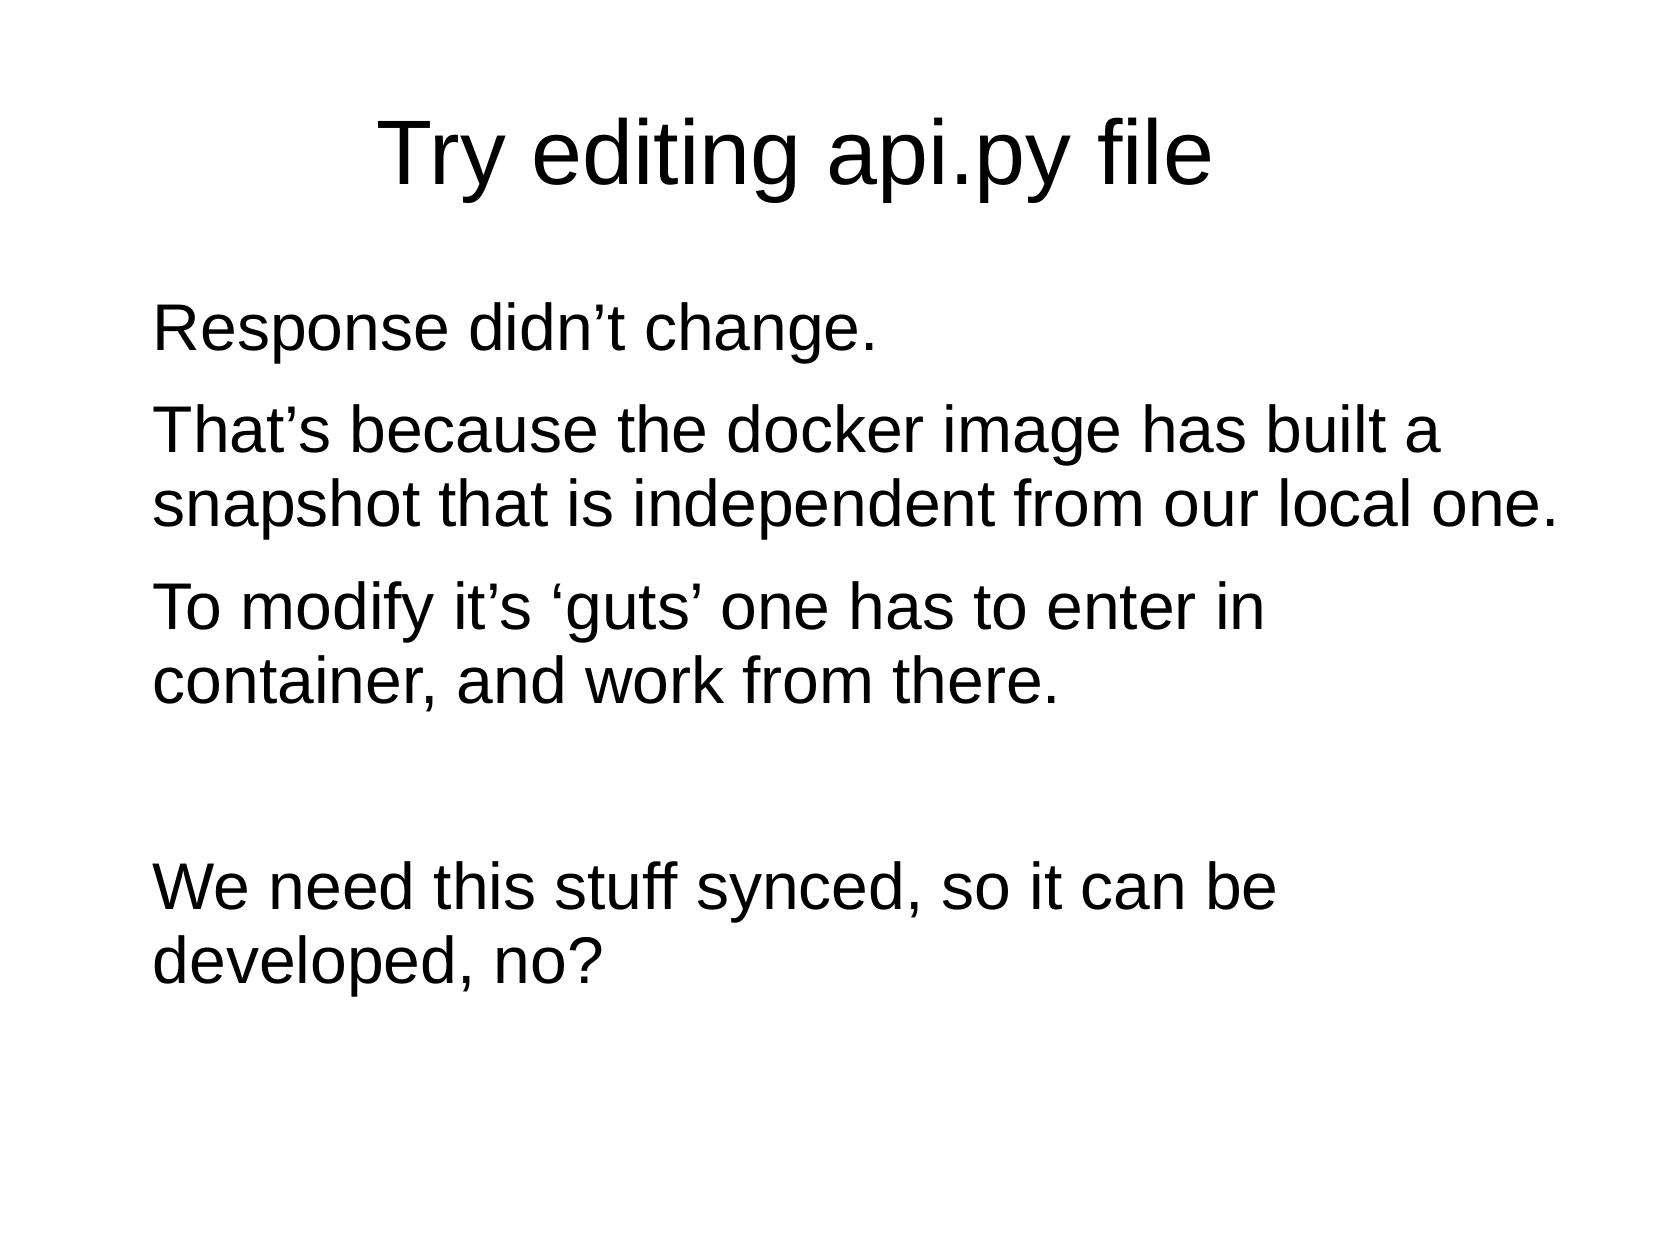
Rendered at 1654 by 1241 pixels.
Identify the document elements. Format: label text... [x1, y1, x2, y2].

title Try editing api.py file [82, 49, 1571, 257]
list Response didn’t change. That’s because the docker image has built a snapshot that is independent from our local one. To modify it’s ‘guts’ one has to enter in container, and work from there. We need this stuff synced, so it can be developed, no? [82, 290, 1571, 1010]
